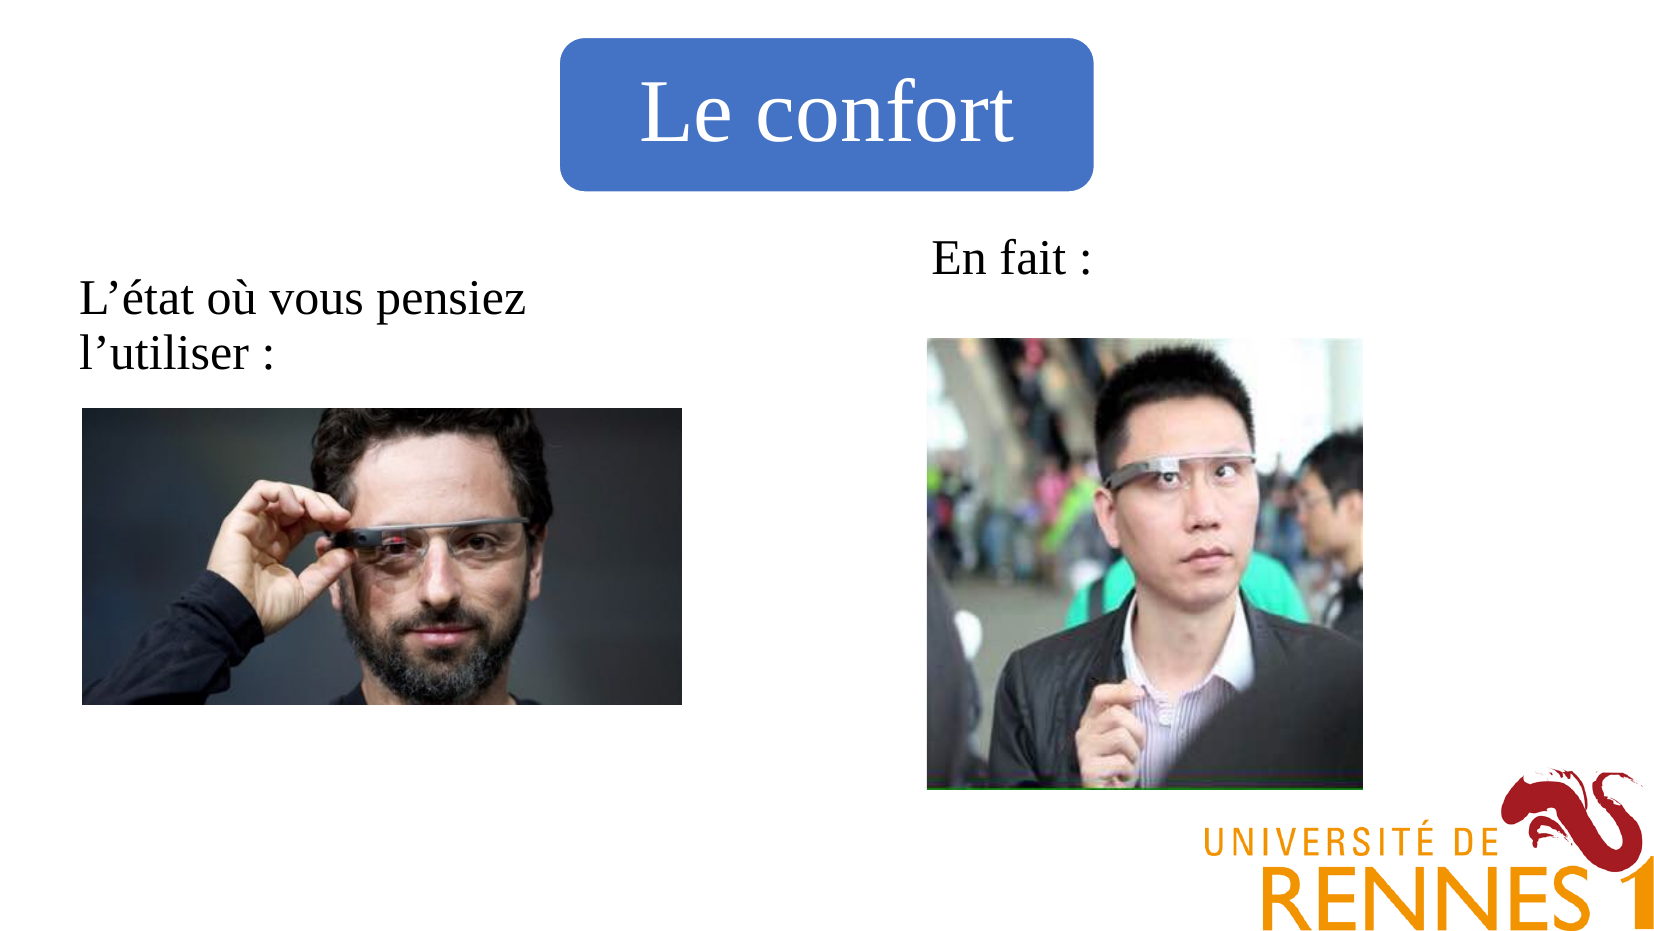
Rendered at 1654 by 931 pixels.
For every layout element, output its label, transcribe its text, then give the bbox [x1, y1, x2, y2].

text_box En fait : [916, 222, 1295, 299]
picture [82, 408, 682, 705]
text_box L’état où vous pensiez l’utiliser : [64, 262, 738, 398]
picture [926, 338, 1654, 931]
text_box Le confort [558, 37, 1095, 193]
